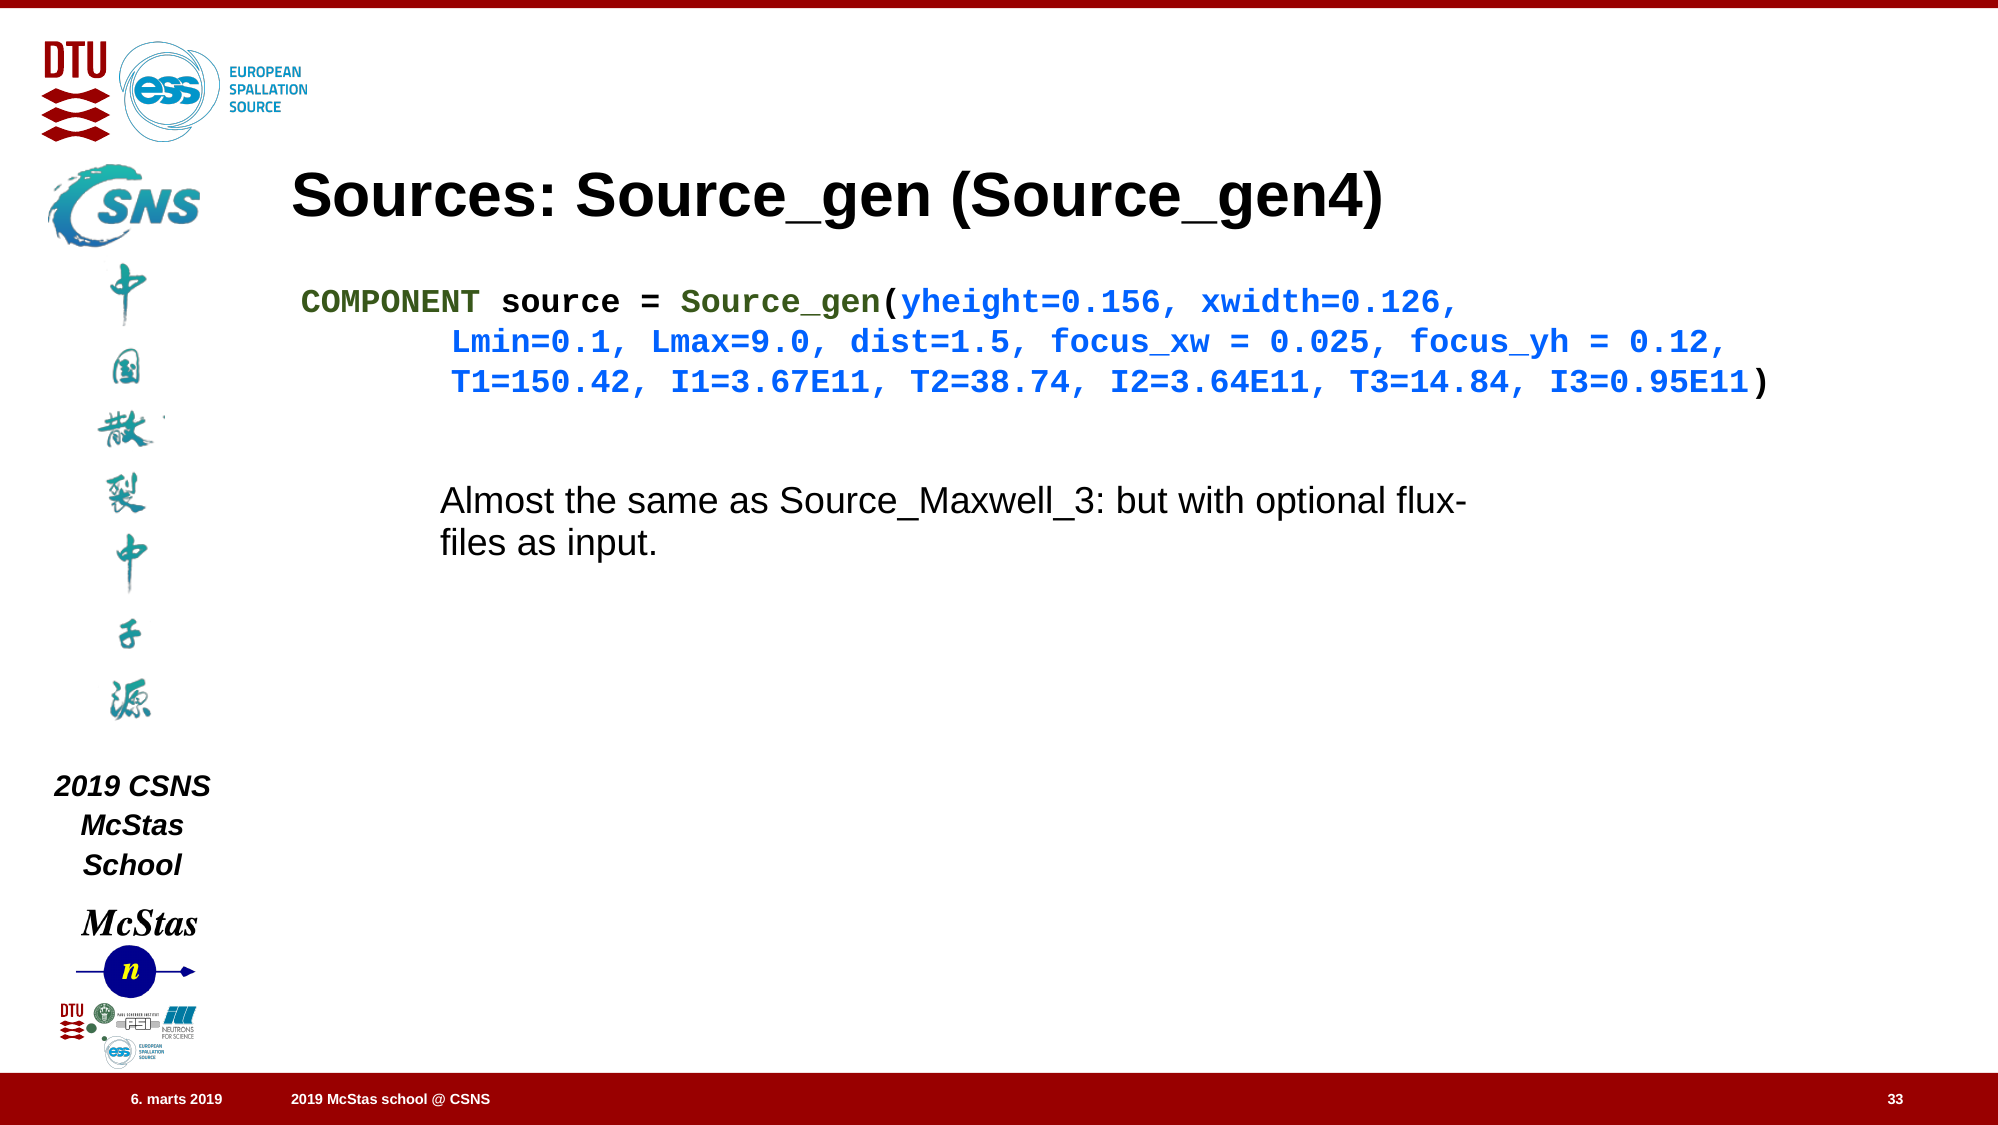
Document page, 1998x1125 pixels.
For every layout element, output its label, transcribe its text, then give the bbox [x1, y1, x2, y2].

title Sources: Source_gen (Source_gen4) [291, 69, 1819, 230]
text_box Almost the same as Source_Maxwell_3: but with optional flux-files as input. [425, 472, 1512, 572]
slide_number 1 [1887, 1088, 1909, 1110]
picture [116, 1013, 160, 1030]
text_box COMPONENT source = Source_gen(yheight=0.156, xwidth=0.126, Lmin=0.1, Lmax=9.0, dist=1.5, focus_xw = 0.025, focus_yh = 0.12, T1=150.42, I1=3.67E11, T2=38.74, I2=3.64E11, T3=14.84, I3=0.95E11) [293, 271, 1973, 407]
picture [119, 41, 307, 142]
picture [48, 162, 209, 744]
picture [86, 1003, 197, 1069]
picture [59, 908, 213, 999]
